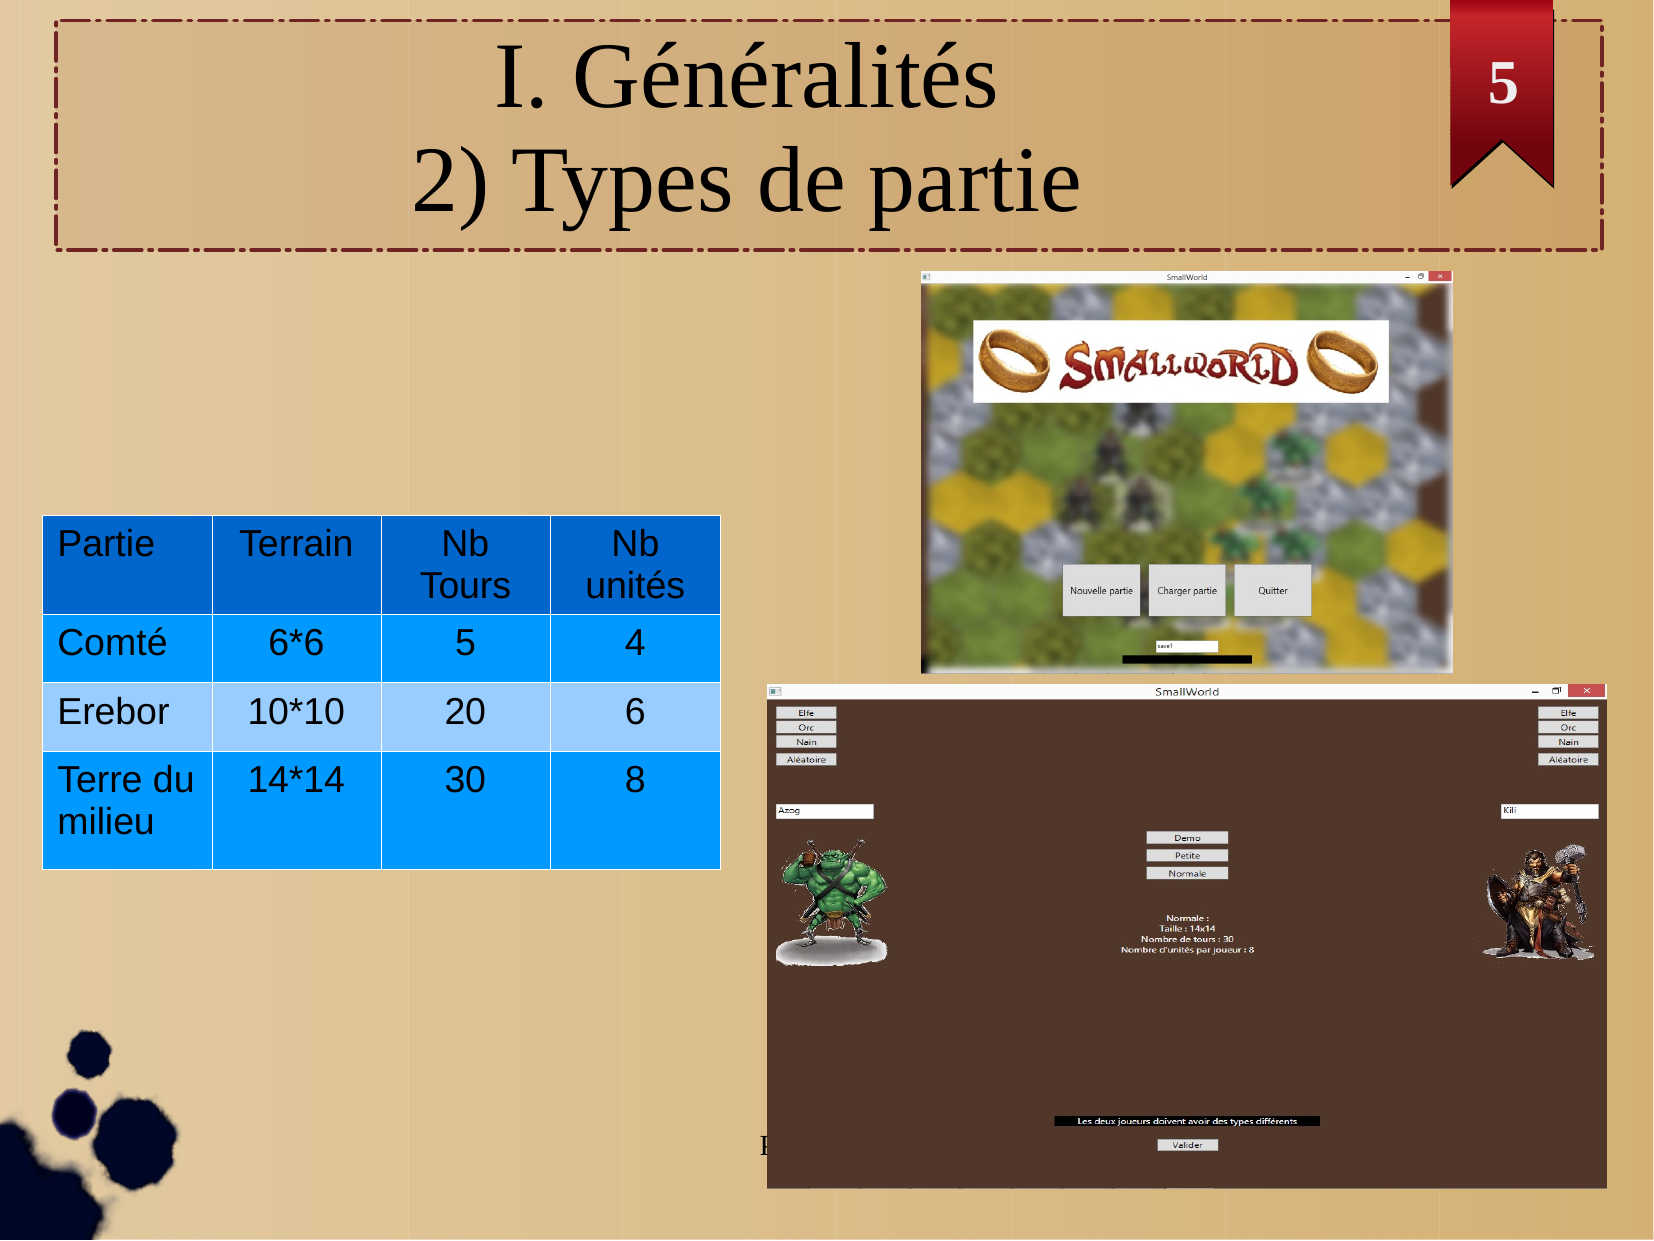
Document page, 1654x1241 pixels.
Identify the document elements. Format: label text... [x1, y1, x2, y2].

picture [767, 684, 1607, 1189]
table_cell Comté [43, 615, 212, 682]
table_cell 5 [382, 615, 550, 682]
picture [921, 271, 1453, 674]
table_cell 14*14 [213, 752, 381, 869]
table_header Partie [43, 516, 212, 614]
table_cell 4 [551, 615, 720, 682]
table_cell Terre du milieu [43, 752, 212, 869]
table_cell 6 [551, 683, 720, 751]
table_cell 20 [382, 683, 550, 751]
table_header Nb unités [551, 516, 720, 614]
table_header Nb Tours [382, 516, 550, 614]
table_header Terrain [213, 516, 381, 614]
table_cell 30 [382, 752, 550, 869]
title I. Généralités 2) Types de partie [82, 23, 1412, 335]
table_cell 8 [551, 752, 720, 869]
table_cell 10*10 [213, 683, 381, 751]
table_cell Erebor [43, 683, 212, 751]
table_cell 6*6 [213, 615, 381, 682]
